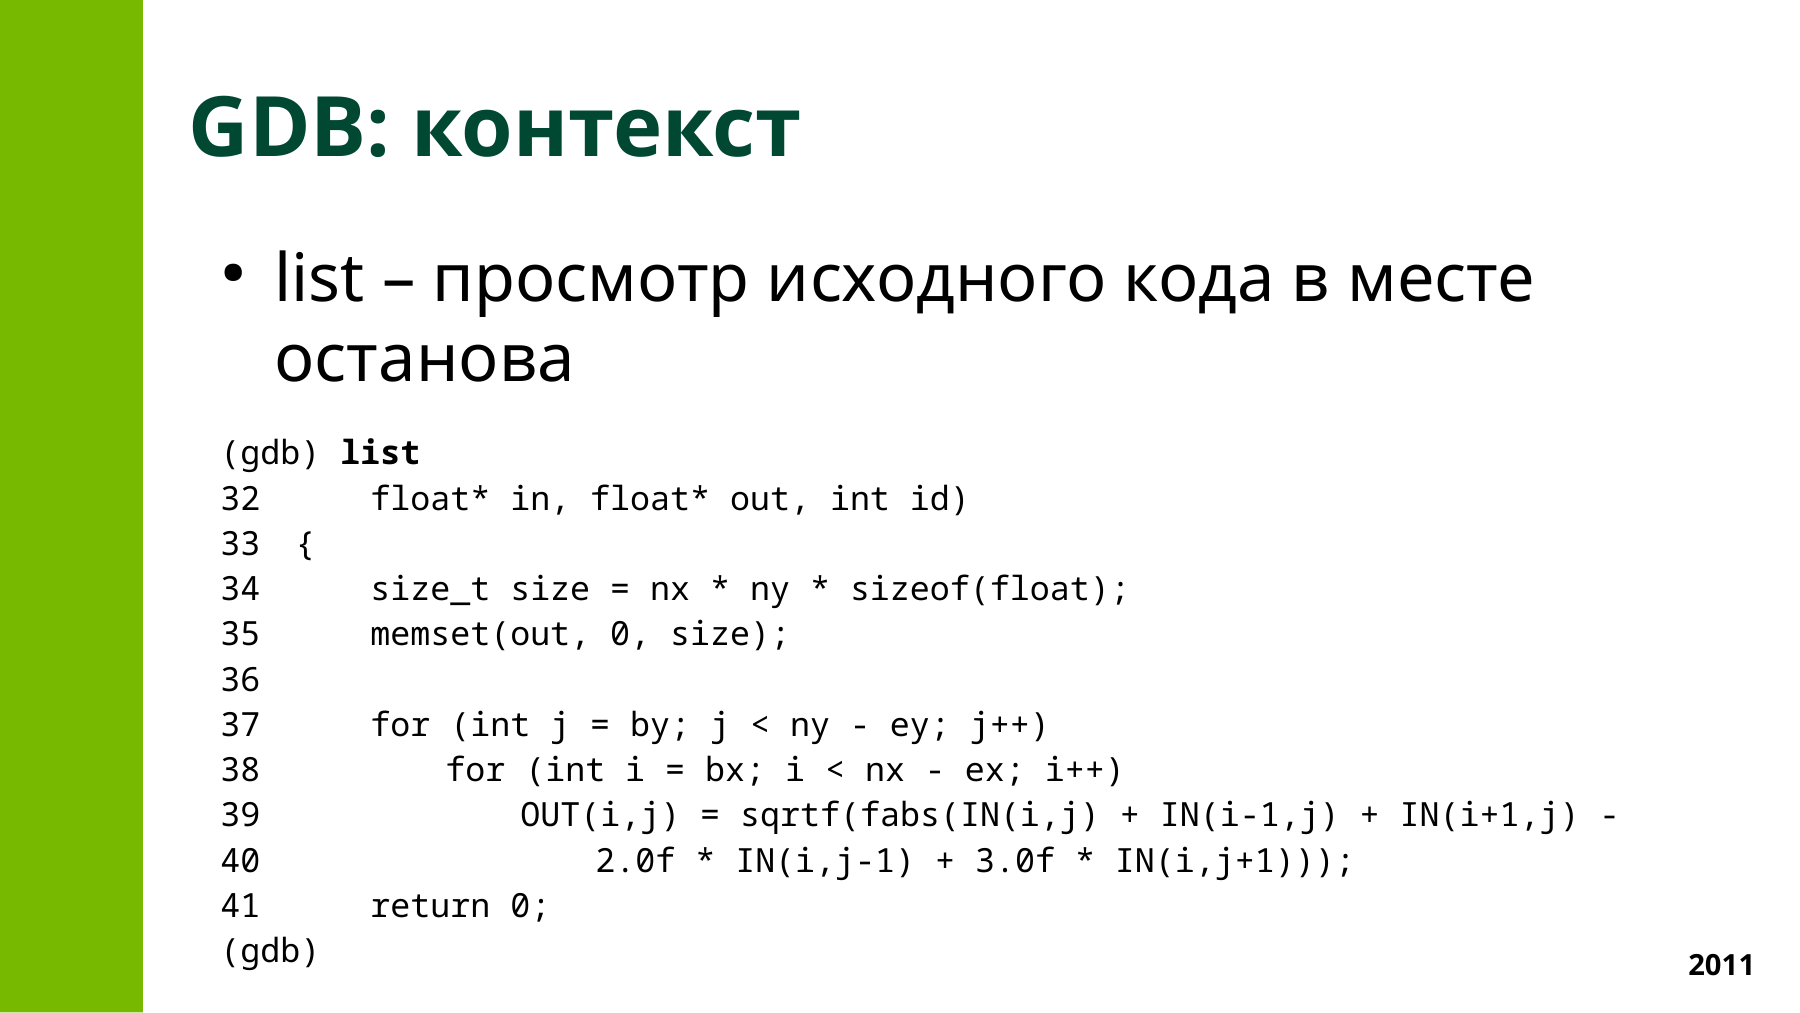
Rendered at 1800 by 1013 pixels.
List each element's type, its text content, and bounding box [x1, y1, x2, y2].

title GDB: контекст [188, 40, 1733, 211]
text_box (gdb) list 32 float* in, float* out, int id) 33 { 34 size_t size = nx * ny * sizeof(float); 35 memset(out, 0, size); 36 37 for (int j = by; j < ny - ey; j++) 38 for (int i = bx; i < nx - ex; i++) 39 OUT(i,j) = sqrtf(fabs(IN(i,j) + IN(i-1,j) + IN(i+1,j) - 40 2.0f * IN(i,j-1) + 3.0f * IN(i,j+1))); 41 return 0; (gdb) [205, 422, 1800, 1013]
list list – просмотр исходного кода в месте останова [188, 227, 1763, 976]
